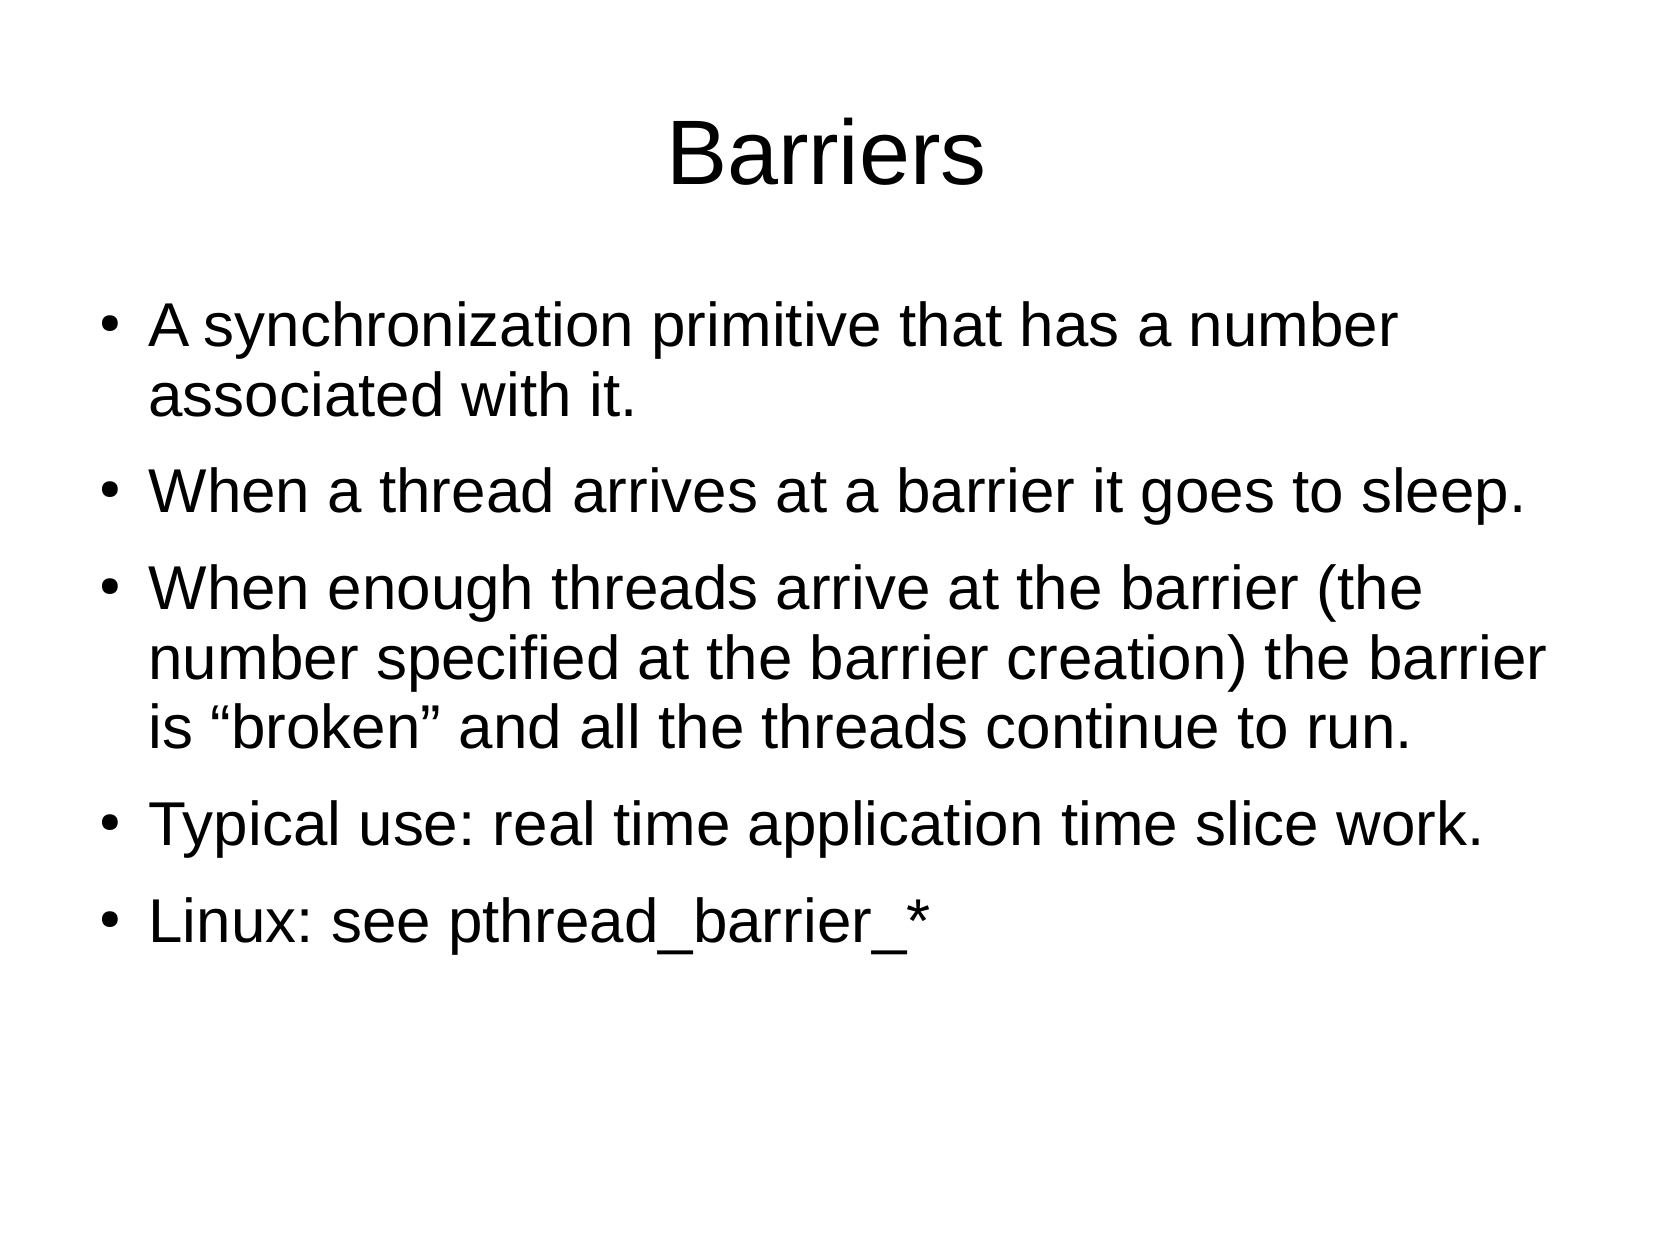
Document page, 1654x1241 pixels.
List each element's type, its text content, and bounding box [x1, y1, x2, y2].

title Barriers [82, 49, 1571, 257]
list A synchronization primitive that has a number associated with it. When a thread arrives at a barrier it goes to sleep. When enough threads arrive at the barrier (the number specified at the barrier creation) the barrier is “broken” and all the threads continue to run. Typical use: real time application time slice work. Linux: see pthread_barrier_* [82, 290, 1571, 1109]
